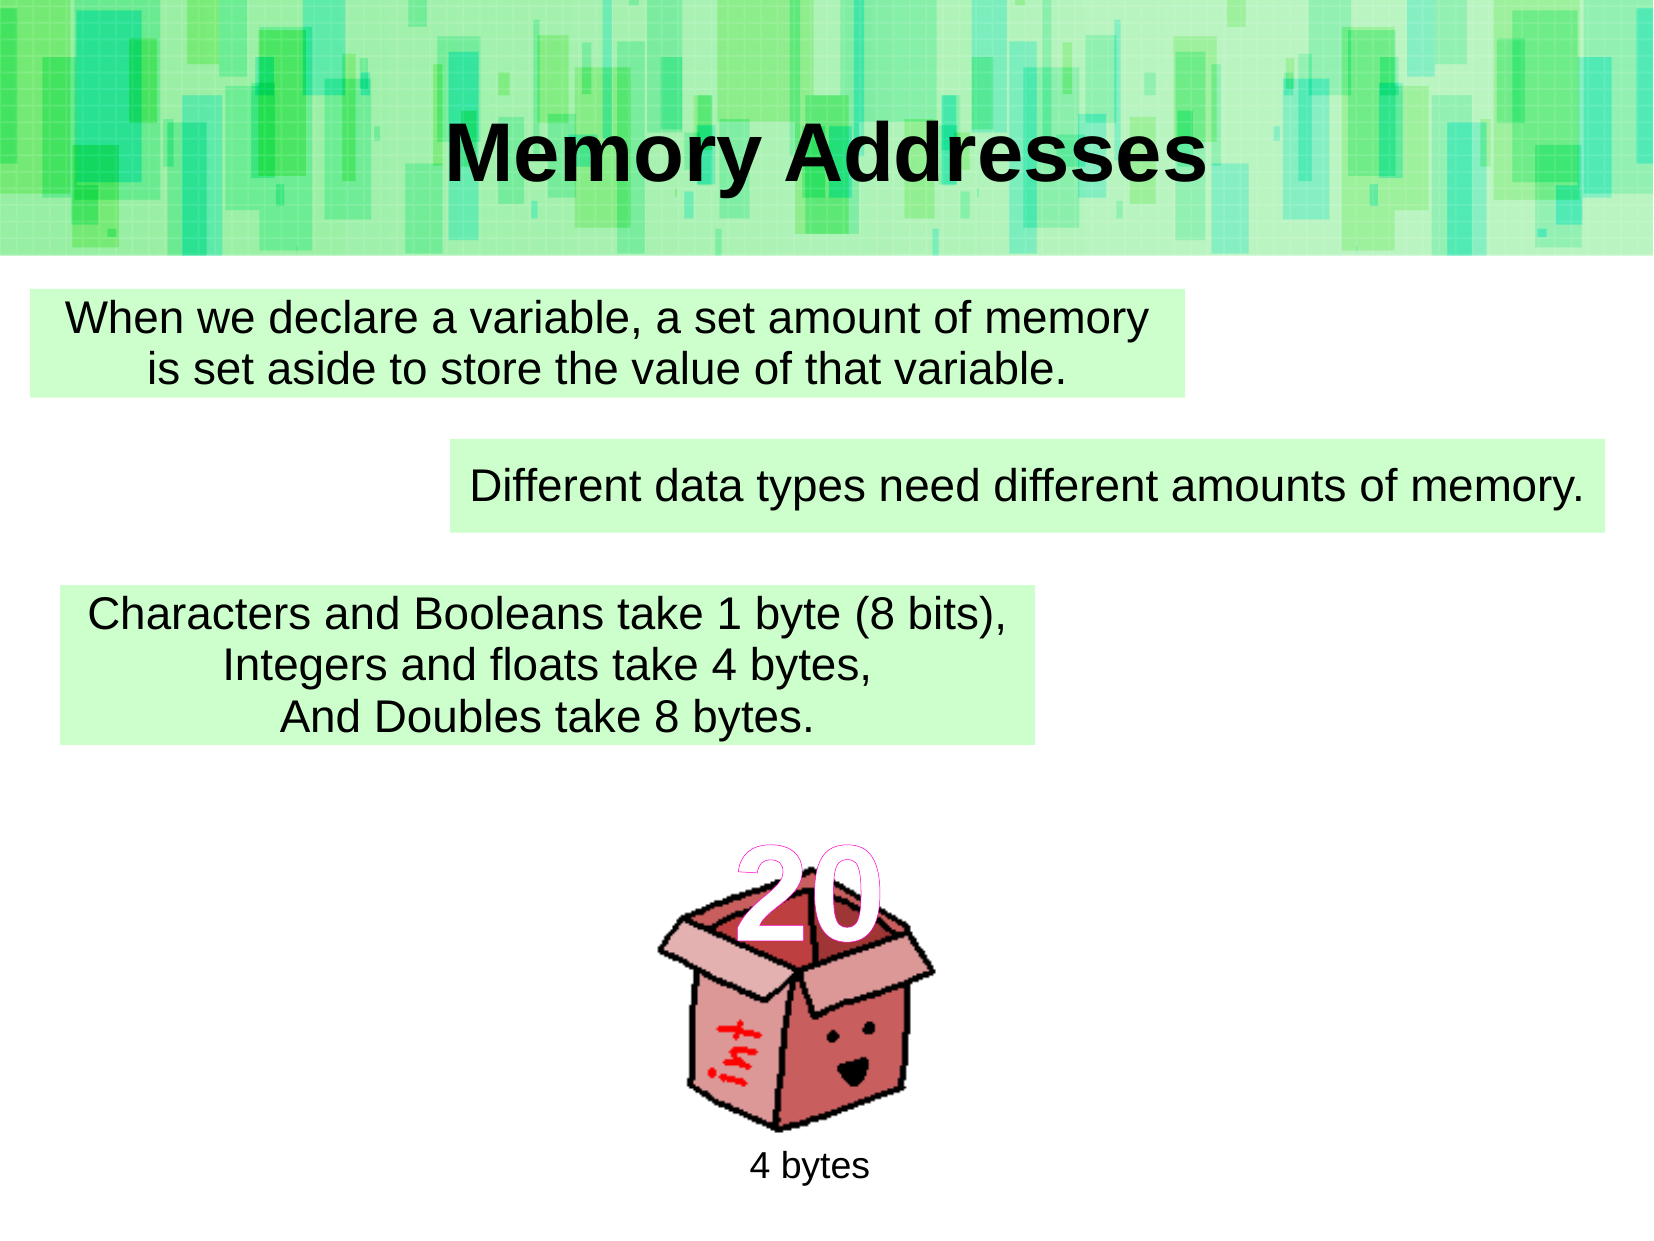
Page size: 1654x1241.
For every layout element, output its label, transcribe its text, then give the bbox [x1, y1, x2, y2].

text_box 20 [666, 813, 952, 974]
title Memory Addresses [82, 49, 1571, 257]
text_box Different data types need different amounts of memory. [450, 438, 1606, 533]
text_box When we declare a variable, a set amount of memory is set aside to store the value of that variable. [30, 288, 1186, 398]
picture [0, 0, 1654, 1241]
text_box Characters and Booleans take 1 byte (8 bits), Integers and floats take 4 bytes, And Doubles take 8 bytes. [60, 585, 1036, 745]
text_box 4 bytes [660, 1136, 961, 1194]
